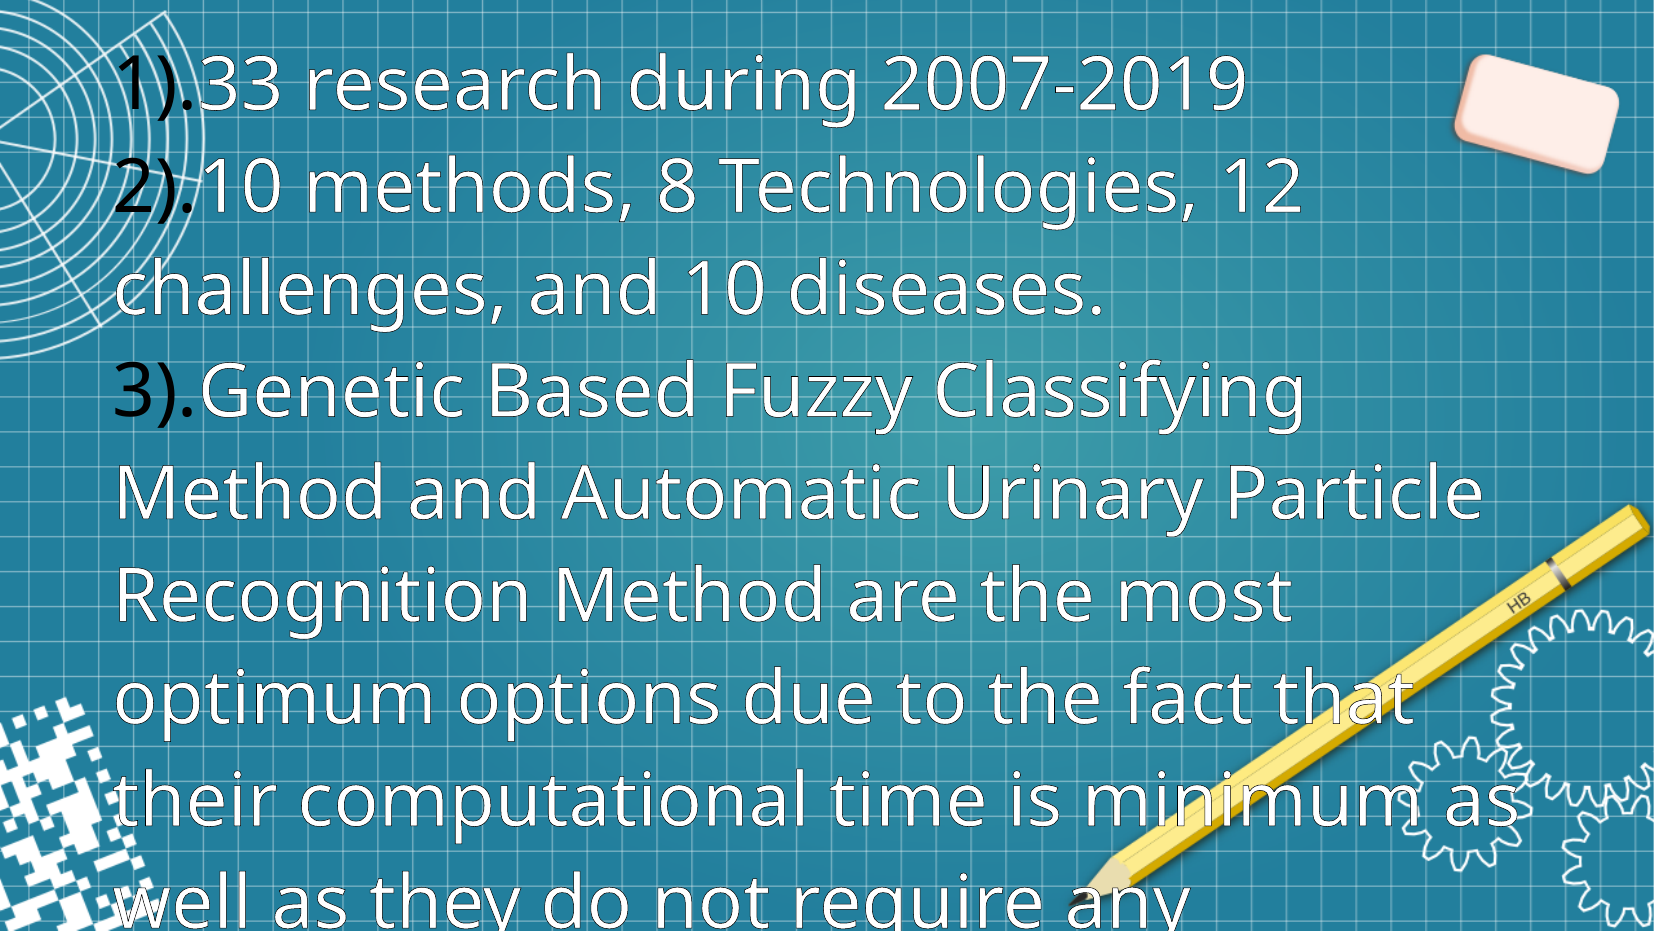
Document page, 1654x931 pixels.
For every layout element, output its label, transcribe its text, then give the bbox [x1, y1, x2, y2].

picture [0, 0, 1654, 931]
title 1).33 research during 2007-2019 2).10 methods, 8 Technologies, 12 challenges, and 10 diseases. 3).Genetic Based Fuzzy Classifying Method and Automatic Urinary Particle Recognition Method are the most optimum options due to the fact that their computational time is minimum as well as they do not require any supportive hardware. 4).Mobile App (Augmented Reality) is the best option among the identified technologies. [112, 29, 1565, 931]
